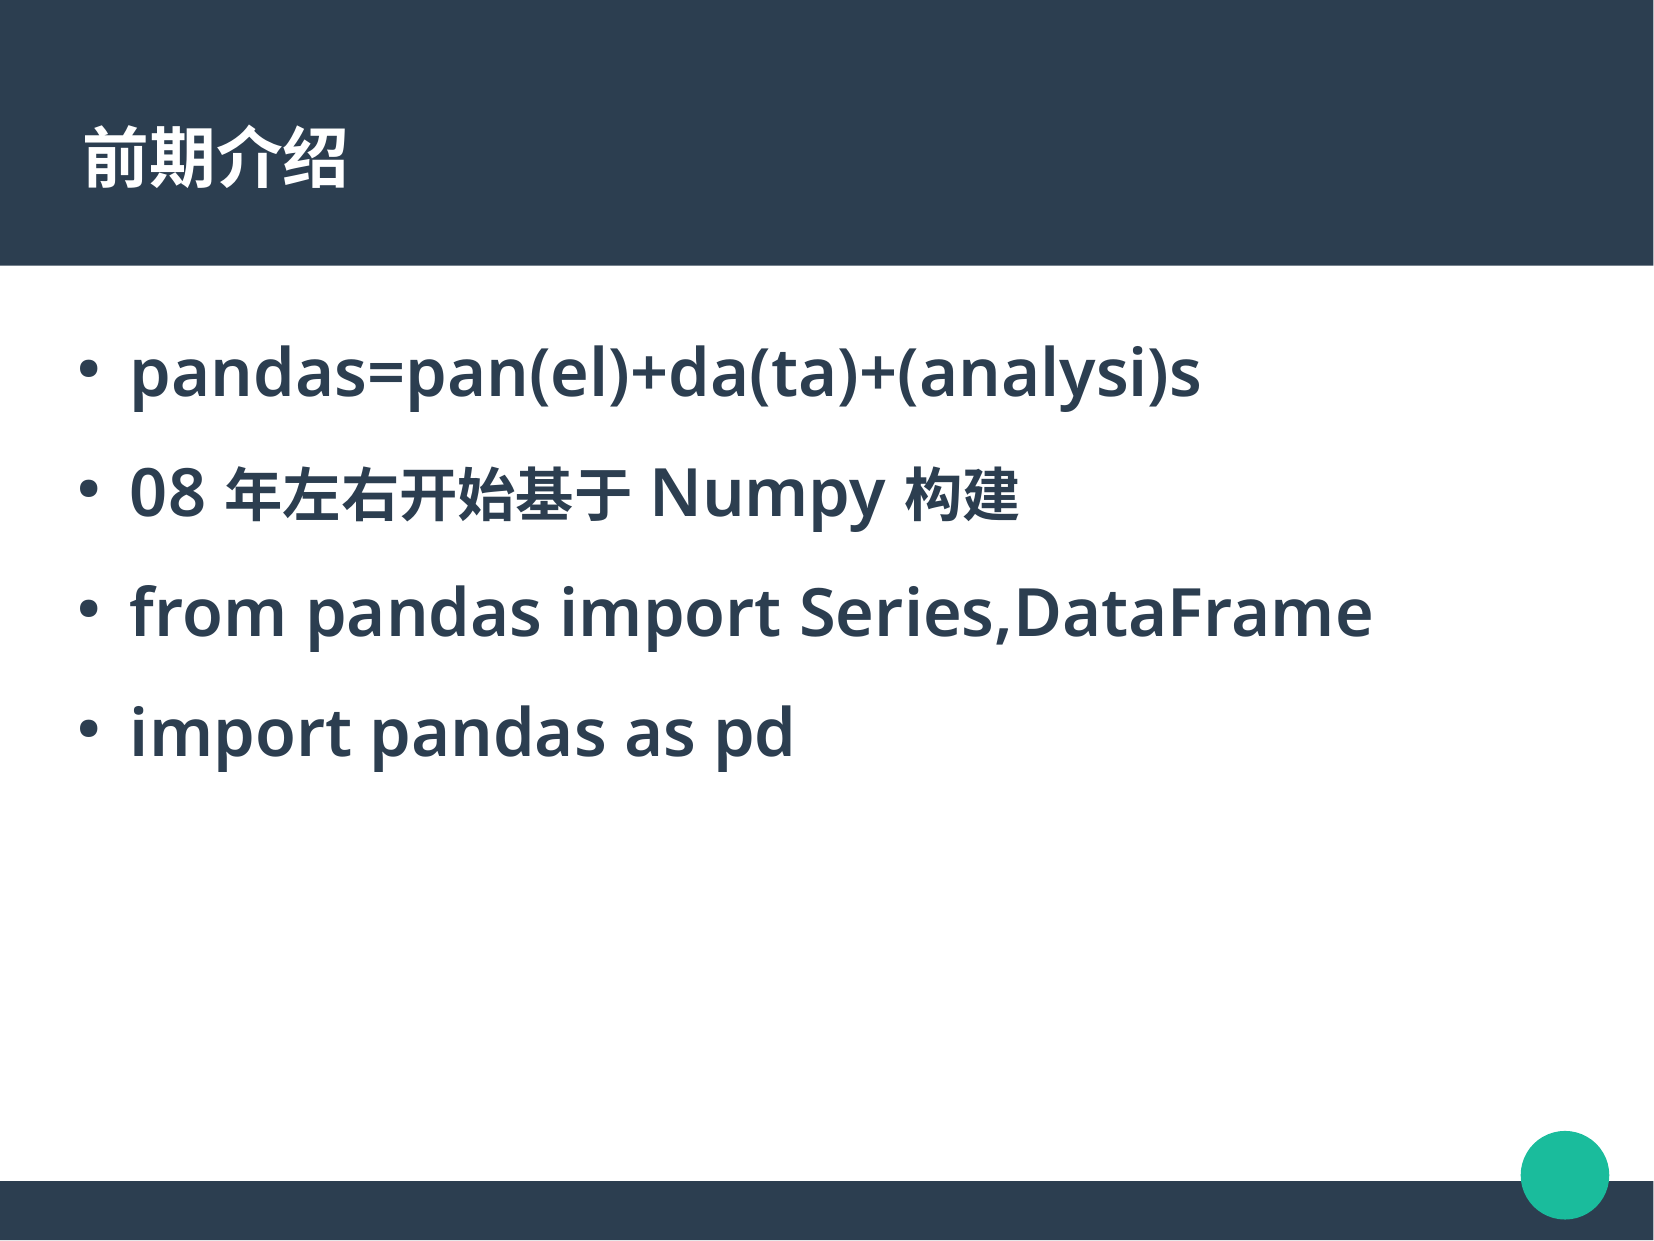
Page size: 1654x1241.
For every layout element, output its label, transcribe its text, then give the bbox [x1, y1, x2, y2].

title 前期介绍 [82, 49, 1571, 257]
list pandas=pan(el)+da(ta)+(analysi)s 08年左右开始基于Numpy构建 from pandas import Series,DataFrame import pandas as pd [59, 324, 1595, 1152]
